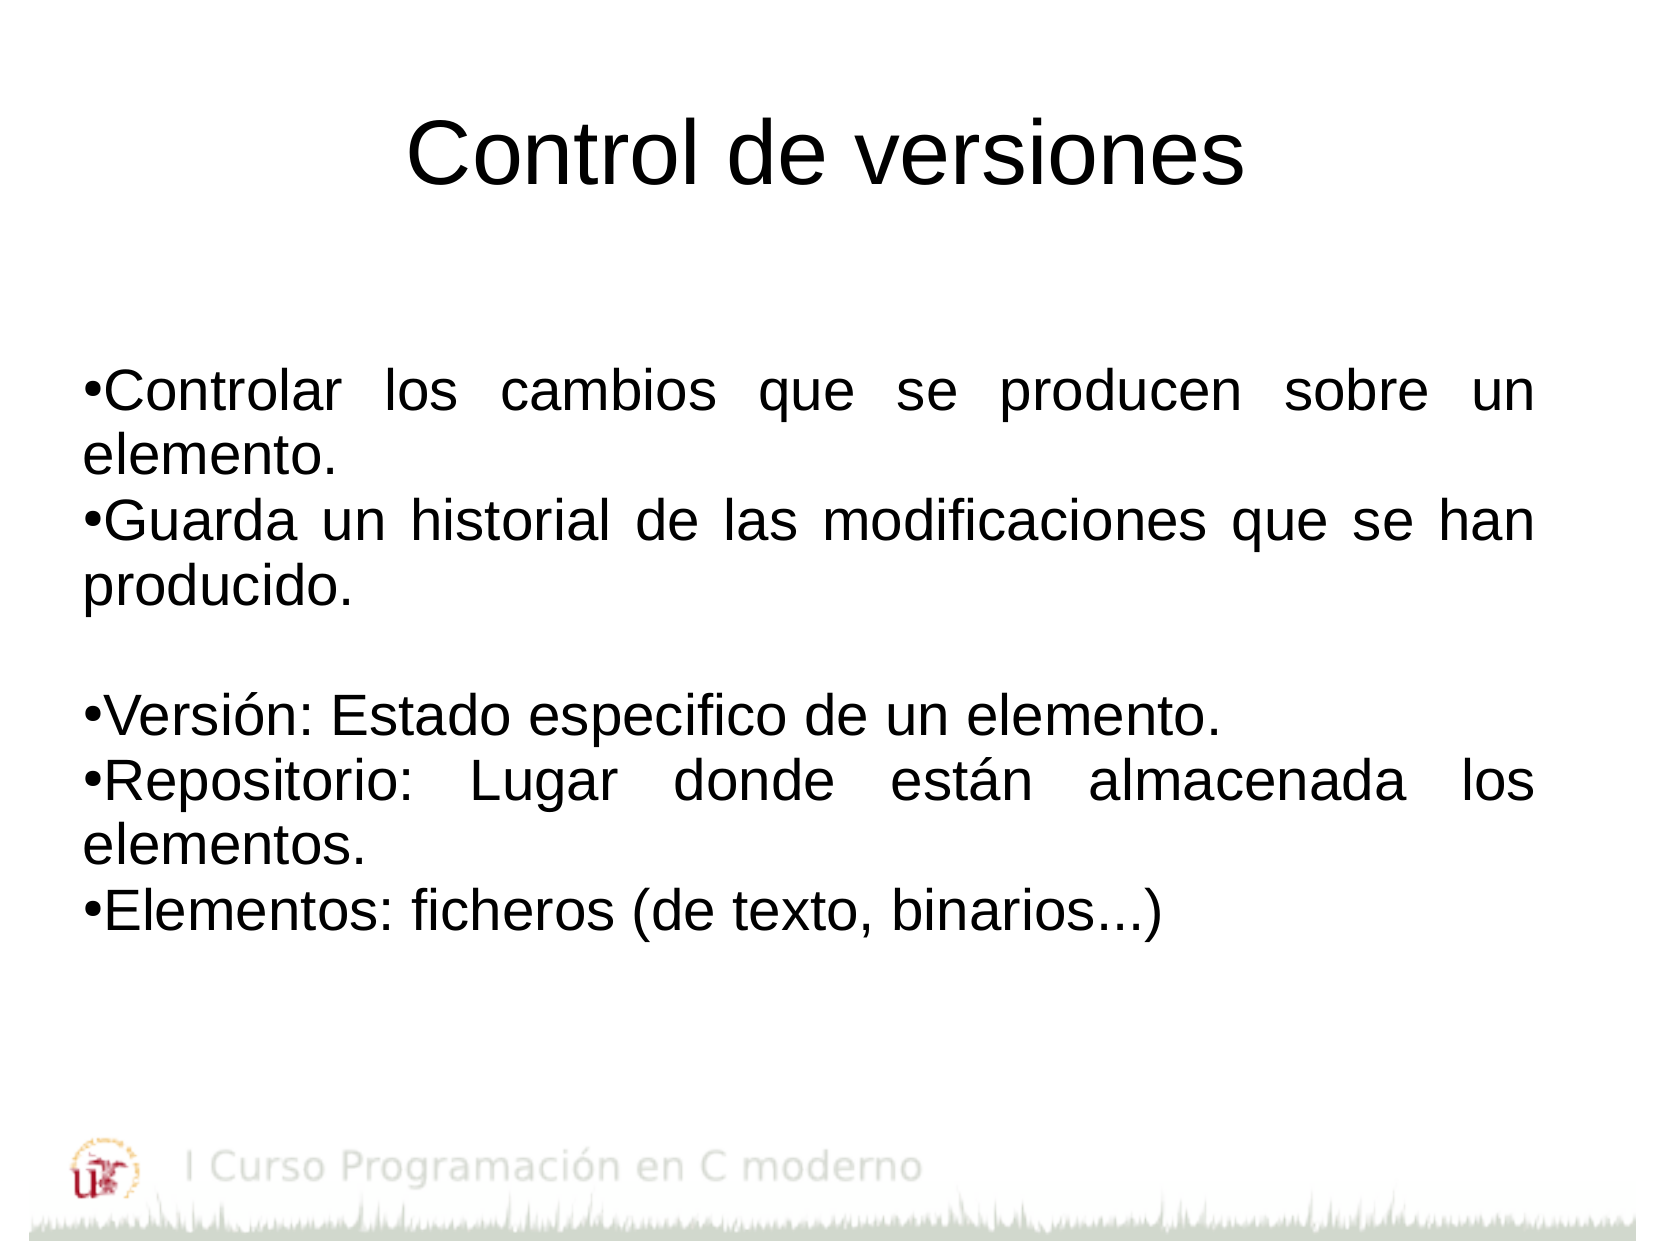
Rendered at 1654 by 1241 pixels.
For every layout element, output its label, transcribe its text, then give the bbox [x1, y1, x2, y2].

picture [29, 1133, 1636, 1241]
title Control de versiones [82, 49, 1571, 257]
subtitle Controlar los cambios que se producen sobre un elemento. Guarda un historial de las modificaciones que se han producido. Versión: Estado especifico de un elemento. Repositorio: Lugar donde están almacenada los elementos. Elementos: ficheros (de texto, binarios...) [82, 290, 1538, 1010]
